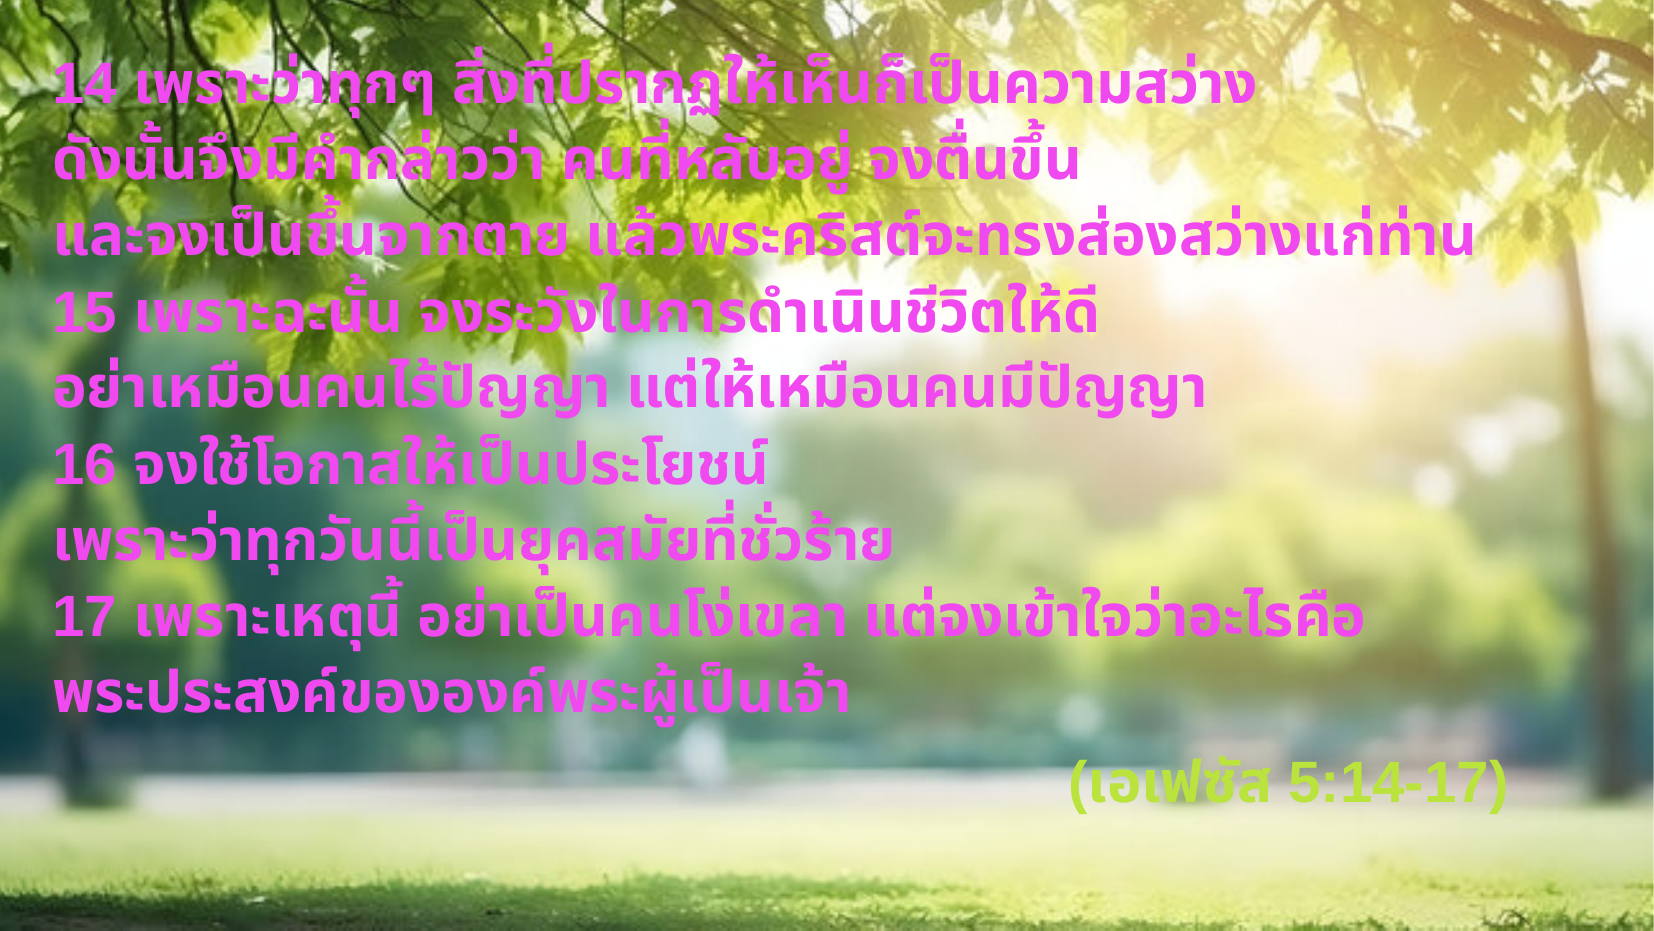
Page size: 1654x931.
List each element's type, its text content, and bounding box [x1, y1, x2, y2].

picture [0, 0, 1654, 931]
text_box (เอเฟซัส 5:14-17) [1053, 742, 1613, 901]
text_box 14 เพราะว่าทุกๆ สิ่งที่ปรากฏให้เห็นก็เป็นความสว่าง ดังนั้นจึงมีคำกล่าวว่า คนที่หลับอยู่ จงตื่นขึ้น และจงเป็นขึ้นจากตาย แล้วพระคริสต์จะทรงส่องสว่างแก่ท่าน 15 เพราะฉะนั้น จงระวังในการดำเนินชีวิตให้ดี อย่าเหมือนคนไร้ปัญญา แต่ให้เหมือนคนมีปัญญา 16 จงใช้โอกาสให้เป็นประโยชน์ เพราะว่าทุกวันนี้เป็นยุคสมัยที่ชั่วร้าย 17 เพราะเหตุนี้ อย่าเป็นคนโง่เขลา แต่จงเข้าใจว่าอะไรคือ พระประสงค์ขององค์พระผู้เป็นเจ้า [37, 43, 1613, 764]
